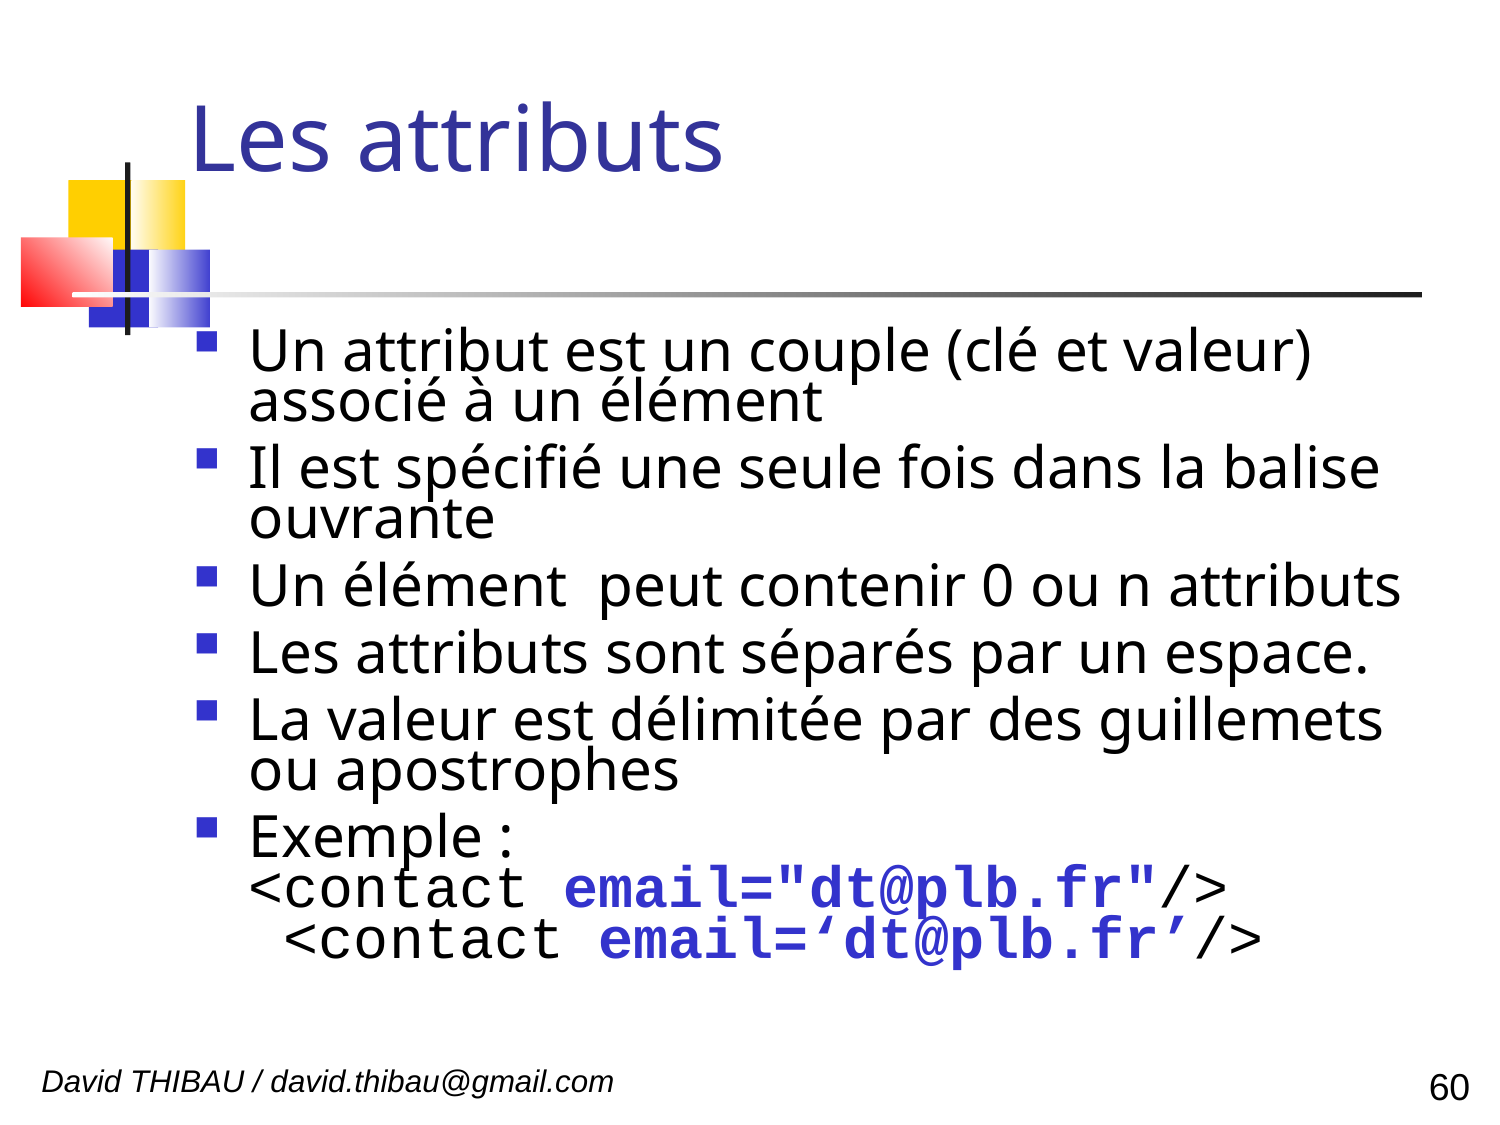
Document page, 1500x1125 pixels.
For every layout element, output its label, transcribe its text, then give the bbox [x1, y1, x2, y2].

list Un attribut est un couple (clé et valeur) associé à un élément Il est spécifié une seule fois dans la balise ouvrante Un élément peut contenir 0 ou n attributs Les attributs sont séparés par un espace. La valeur est délimitée par des guillemets ou apostrophes Exemple : <contact email="dt@plb.fr"/> <contact email=‘dt@plb.fr’/> [193, 330, 1469, 1047]
title Les attributs [188, 13, 1467, 275]
